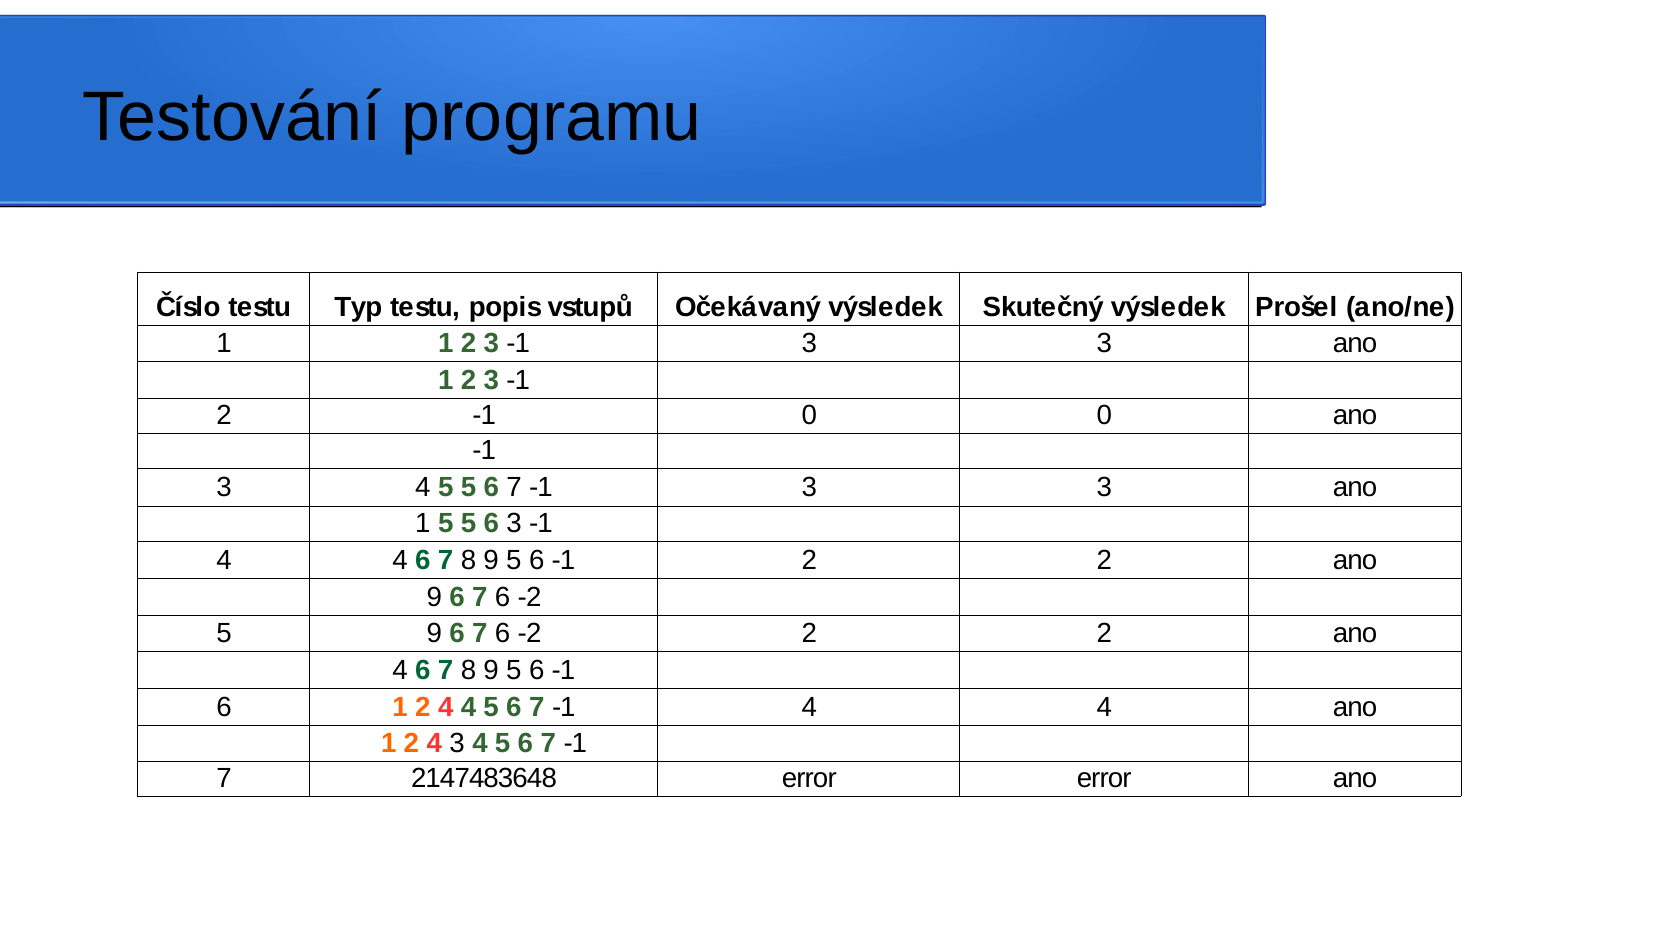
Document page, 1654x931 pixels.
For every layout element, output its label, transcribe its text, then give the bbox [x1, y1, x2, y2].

picture [0, 13, 1269, 211]
picture [137, 271, 1465, 800]
text_box Testování programu [82, 35, 1235, 189]
